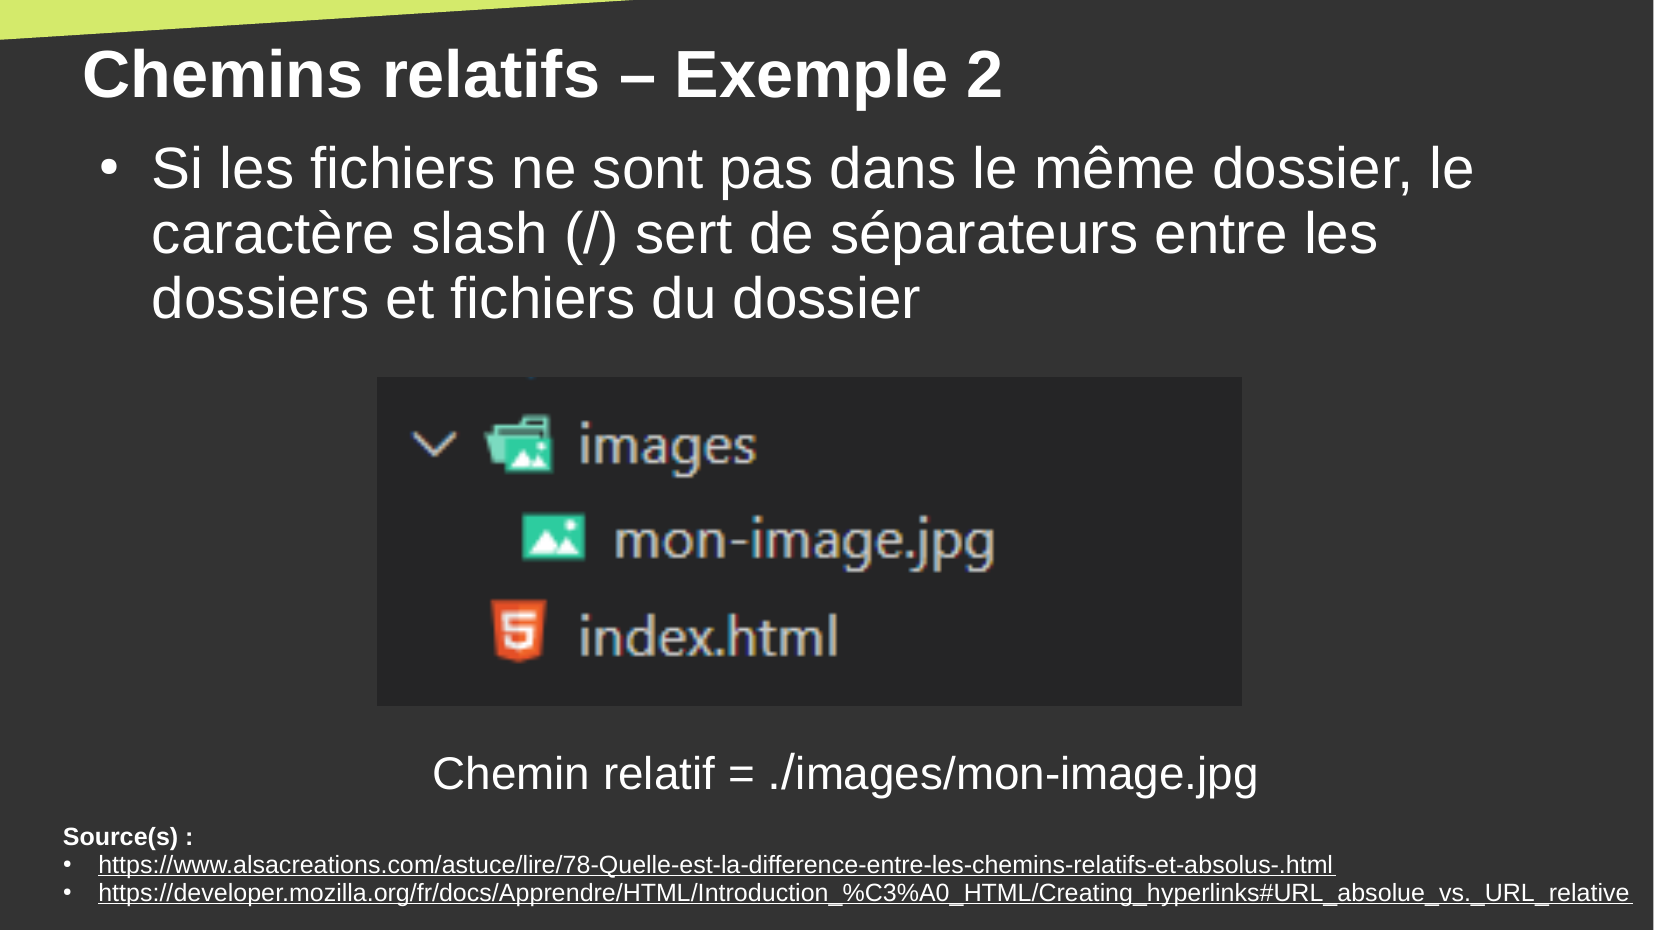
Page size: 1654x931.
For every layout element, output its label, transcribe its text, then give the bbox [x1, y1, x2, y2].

text_box [0, 0, 633, 40]
picture [377, 377, 1242, 706]
text_box Source(s) : https://www.alsacreations.com/astuce/lire/78-Quelle-est-la-difference-entre-les-chemins-relatifs-et-absolus-.html https://developer.mozilla.org/fr/docs/Apprendre/HTML/Introduction_%C3%A0_HTML/Creating_hyperlinks#URL_absolue_vs._URL_relative [48, 815, 1654, 915]
list Si les fichiers ne sont pas dans le même dossier, le caractère slash (/) sert de séparateurs entre les dossiers et fichiers du dossier [80, 135, 1607, 402]
title Chemins relatifs – Exemple 2 [82, 37, 1134, 122]
title Chemin relatif = ./images/mon-image.jpg [271, 744, 1421, 805]
